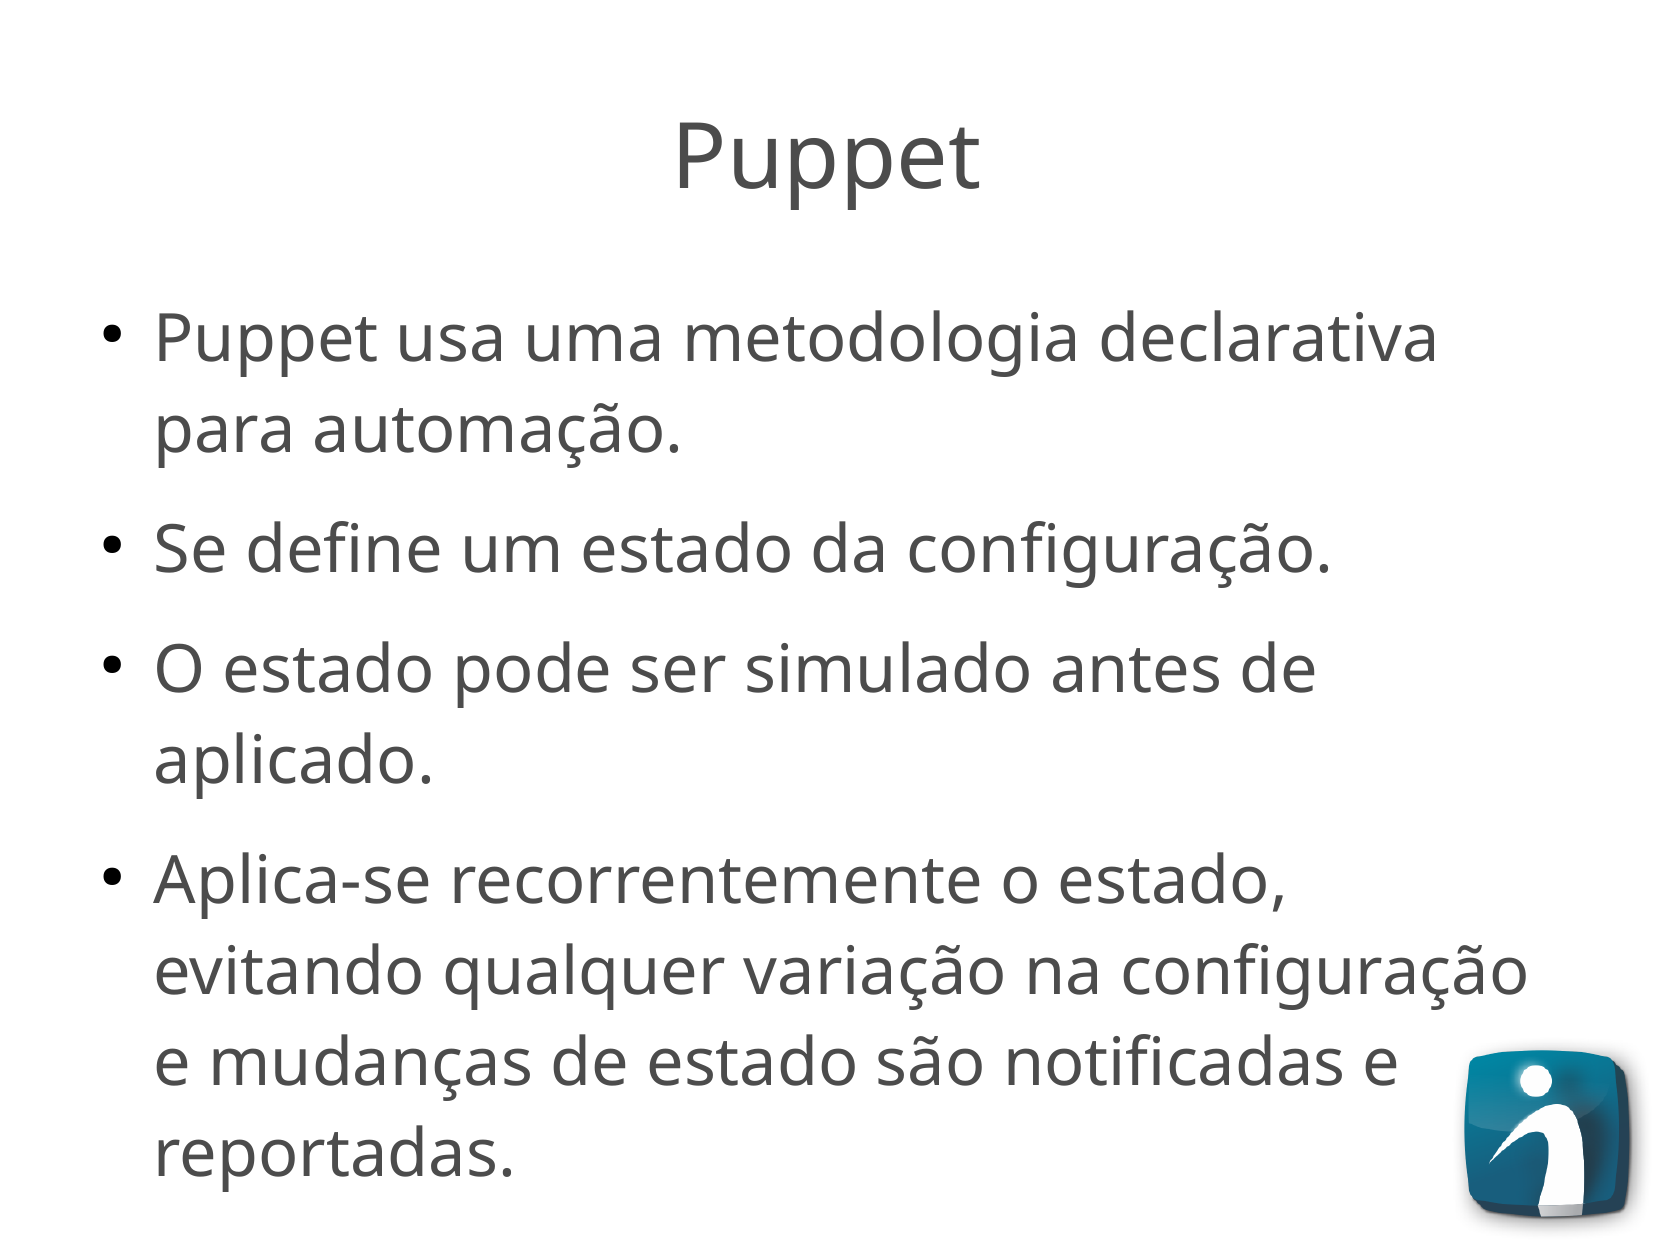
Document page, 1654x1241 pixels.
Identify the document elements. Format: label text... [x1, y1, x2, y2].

list Puppet usa uma metodologia declarativa para automação. Se define um estado da configuração. O estado pode ser simulado antes de aplicado. Aplica-se recorrentemente o estado, evitando qualquer variação na configuração e mudanças de estado são notificadas e reportadas. [82, 290, 1571, 1109]
title Puppet [82, 49, 1571, 257]
picture [1447, 1035, 1654, 1241]
